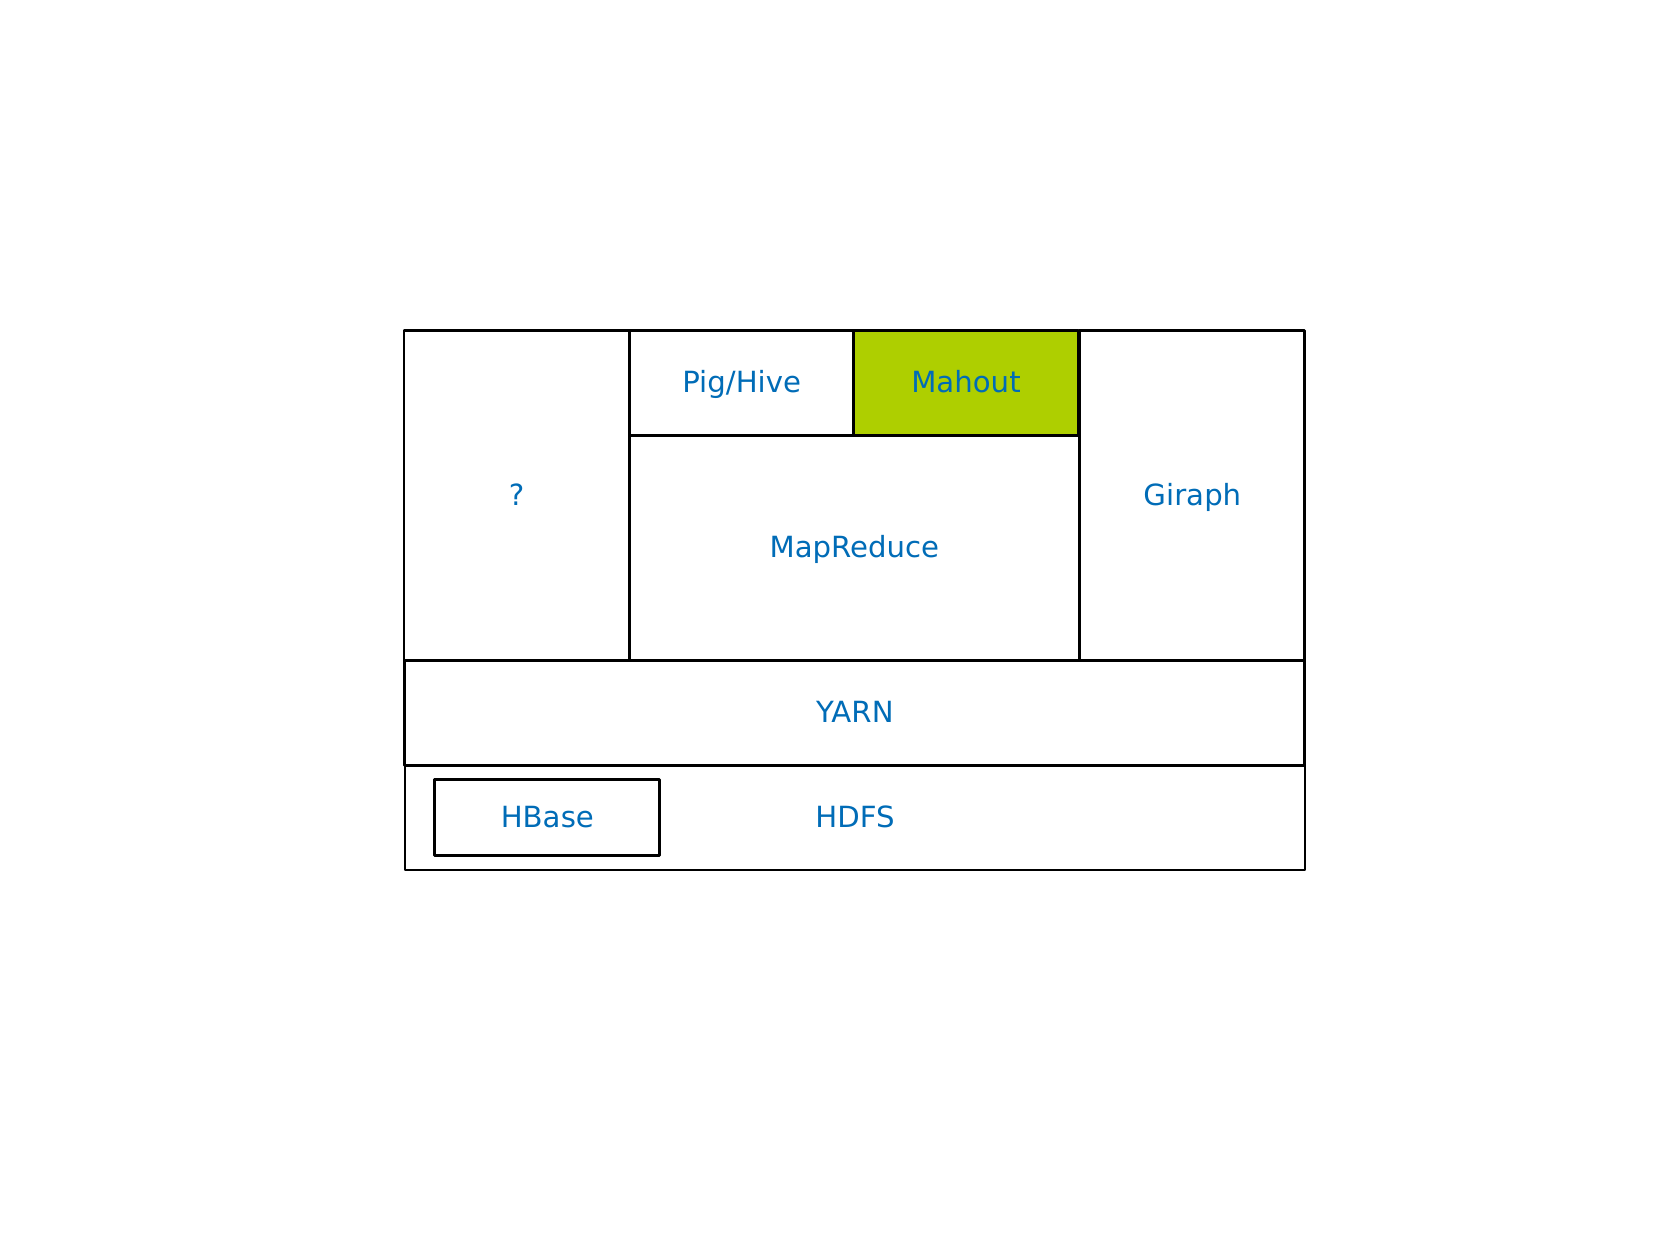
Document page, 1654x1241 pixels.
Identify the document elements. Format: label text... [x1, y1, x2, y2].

text_box MapReduce [630, 436, 1079, 661]
text_box YARN [404, 661, 1305, 766]
text_box Pig/Hive [630, 330, 853, 436]
text_box Mahout [853, 330, 1079, 436]
text_box ? [403, 330, 630, 661]
text_box HDFS [405, 765, 1306, 871]
text_box Giraph [1079, 330, 1305, 661]
text_box HBase [434, 779, 660, 856]
